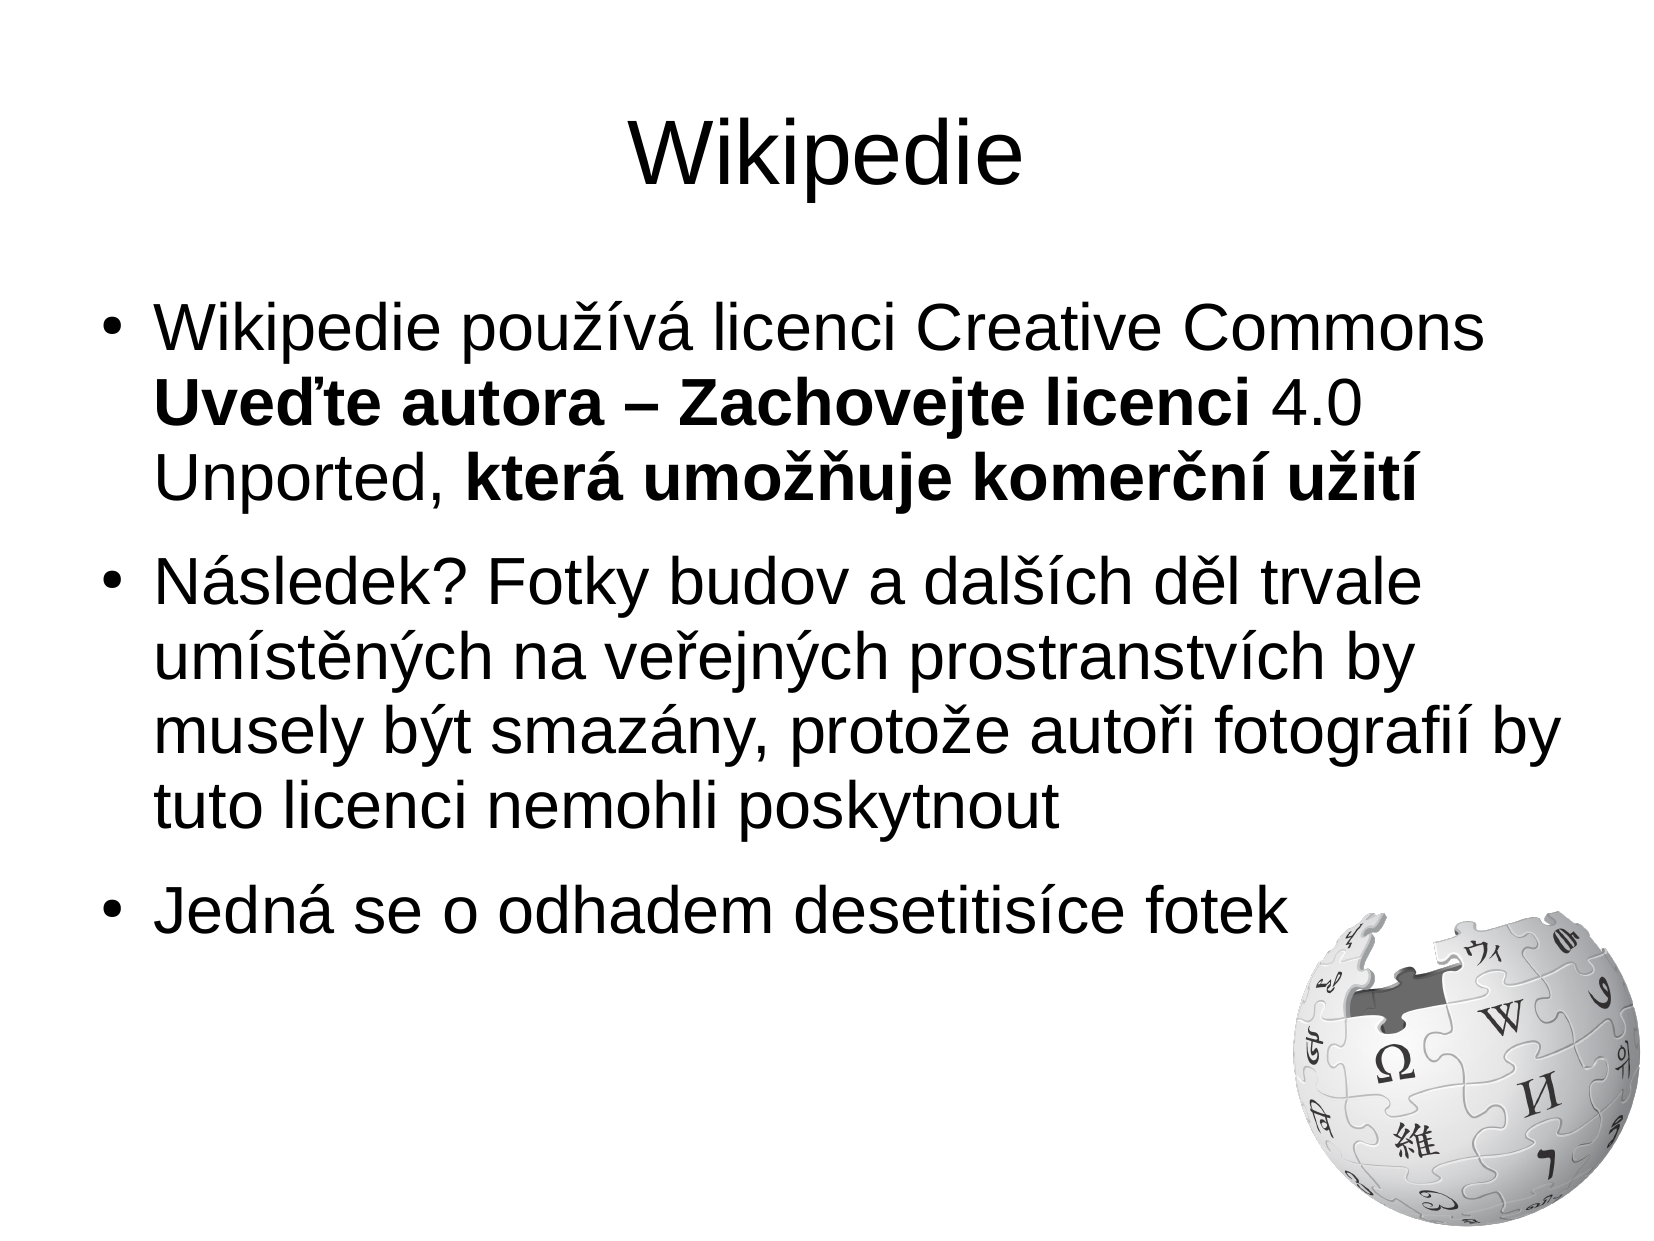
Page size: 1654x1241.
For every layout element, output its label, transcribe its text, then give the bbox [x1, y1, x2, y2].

list Wikipedie používá licenci Creative Commons Uveďte autora – Zachovejte licenci 4.0 Unported, která umožňuje komerční užití Následek? Fotky budov a dalších děl trvale umístěných na veřejných prostranstvích by musely být smazány, protože autoři fotografií by tuto licenci nemohli poskytnout Jedná se o odhadem desetitisíce fotek [82, 290, 1571, 1010]
picture [1292, 909, 1642, 1229]
title Wikipedie [82, 49, 1571, 257]
